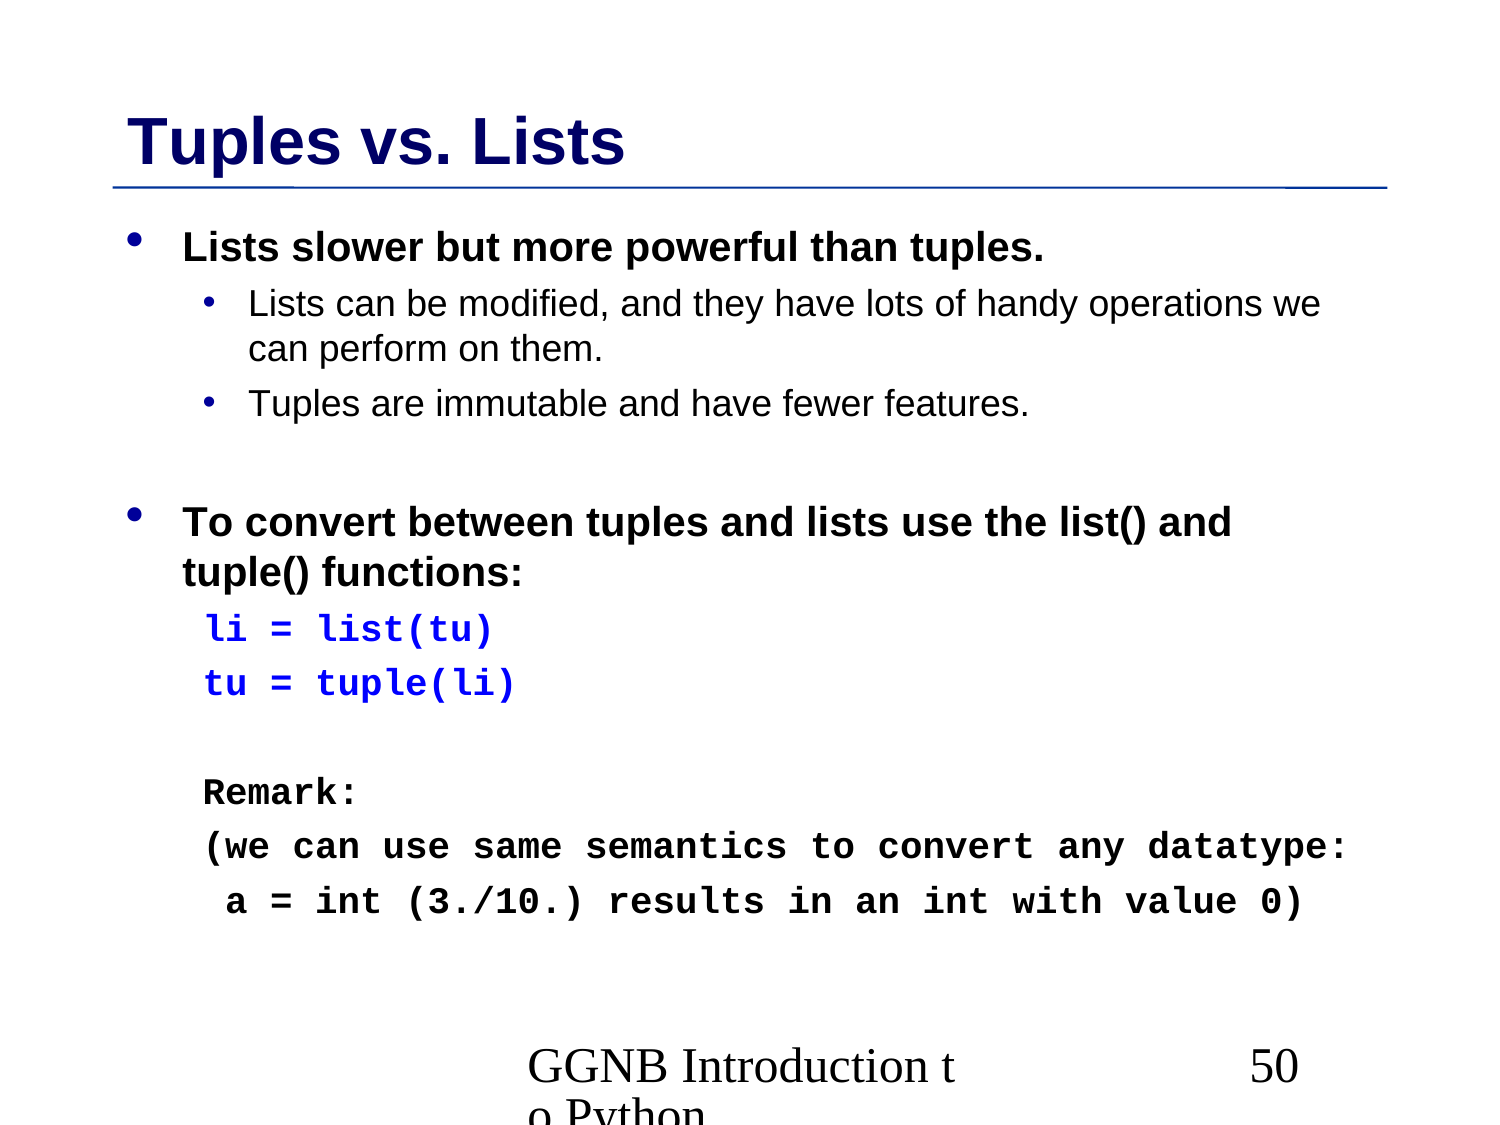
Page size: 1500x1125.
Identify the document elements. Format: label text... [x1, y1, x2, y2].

title Tuples vs. Lists [112, 89, 1388, 185]
list Lists slower but more powerful than tuples. Lists can be modified, and they have lots of handy operations we can perform on them. Tuples are immutable and have fewer features. To convert between tuples and lists use the list() and tuple() functions: li = list(tu) tu = tuple(li) Remark: (we can use same semantics to convert any datatype: a = int (3./10.) results in an int with value 0) [112, 212, 1388, 974]
